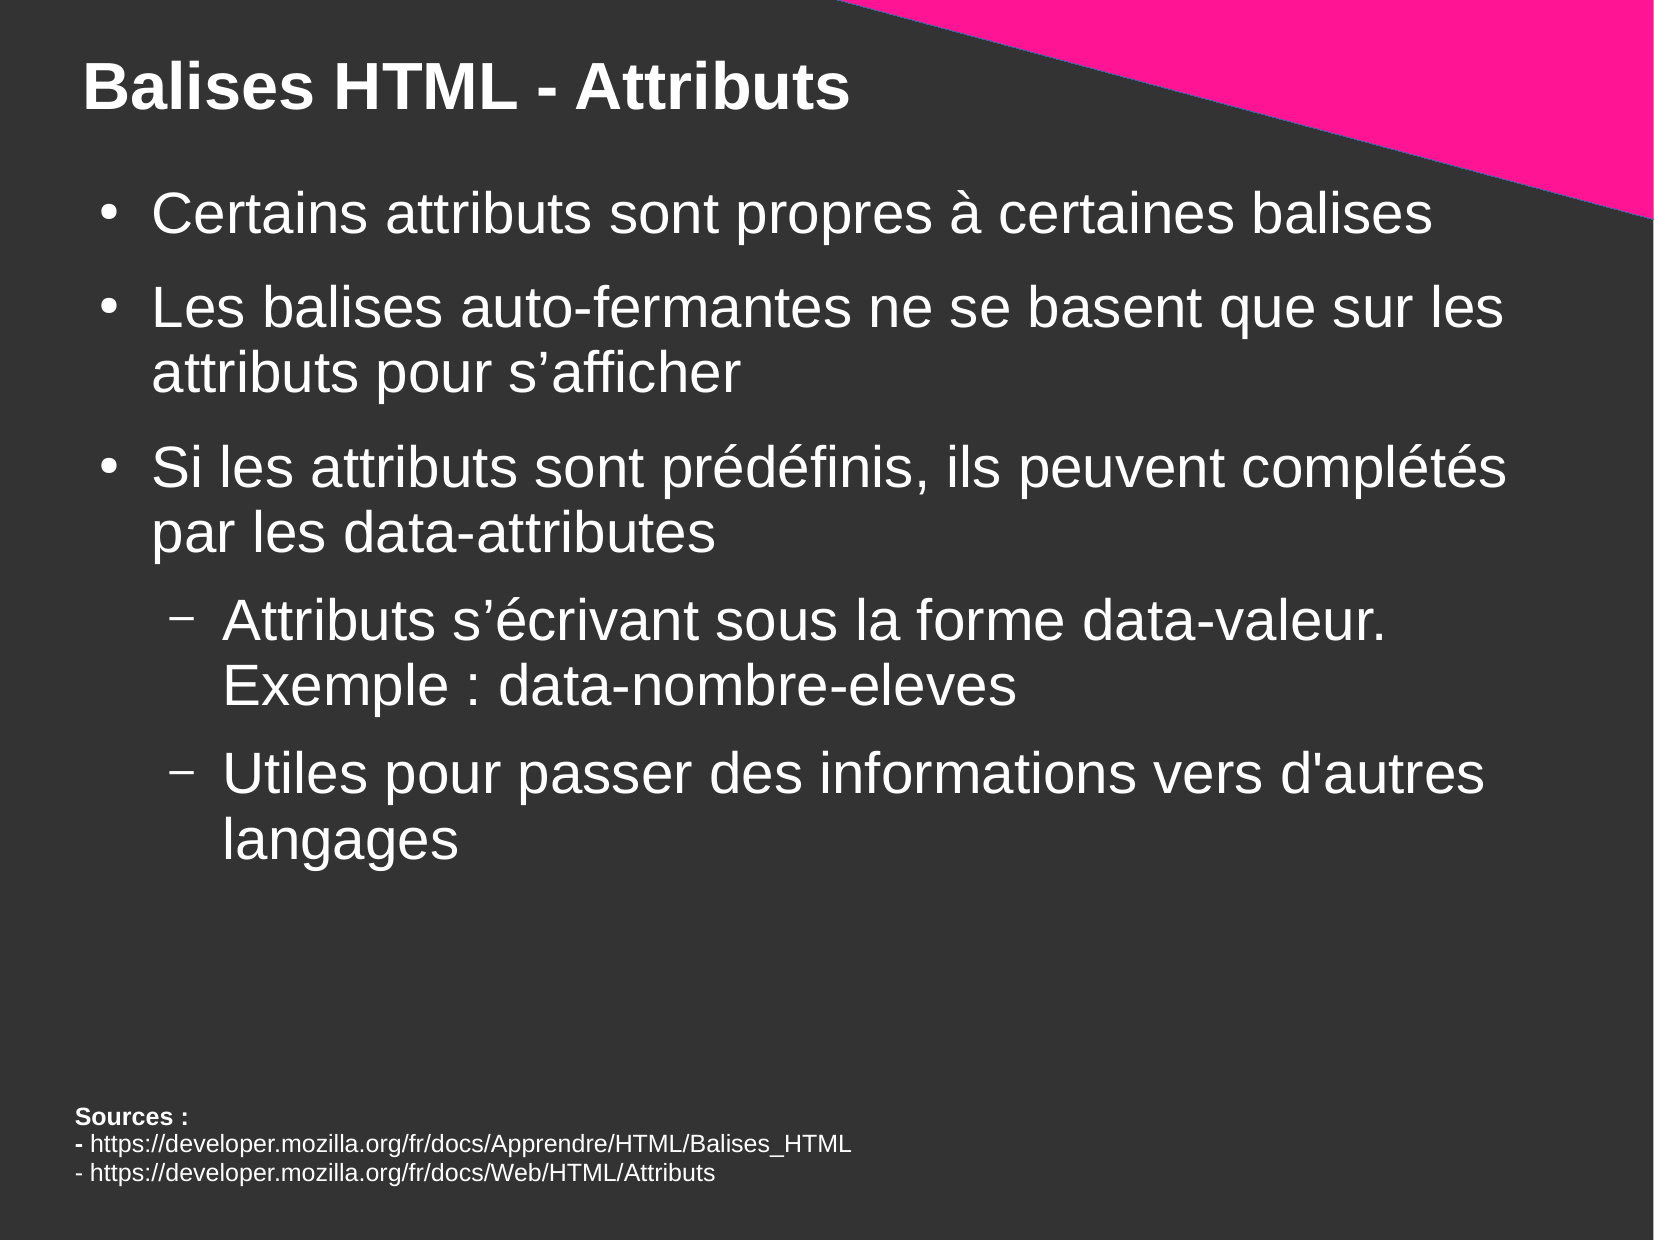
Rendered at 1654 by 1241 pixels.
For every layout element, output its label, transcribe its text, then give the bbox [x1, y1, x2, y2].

list Certains attributs sont propres à certaines balises Les balises auto-fermantes ne se basent que sur les attributs pour s’afficher Si les attributs sont prédéfinis, ils peuvent complétés par les data-attributes Attributs s’écrivant sous la forme data-valeur. Exemple : data-nombre-eleves Utiles pour passer des informations vers d'autres langages [80, 180, 1605, 1050]
text_box [837, 0, 1654, 220]
title Balises HTML - Attributs [82, 49, 1571, 152]
text_box Sources : - https://developer.mozilla.org/fr/docs/Apprendre/HTML/Balises_HTML - https://developer.mozilla.org/fr/docs/Web/HTML/Attributs [59, 1094, 1546, 1241]
